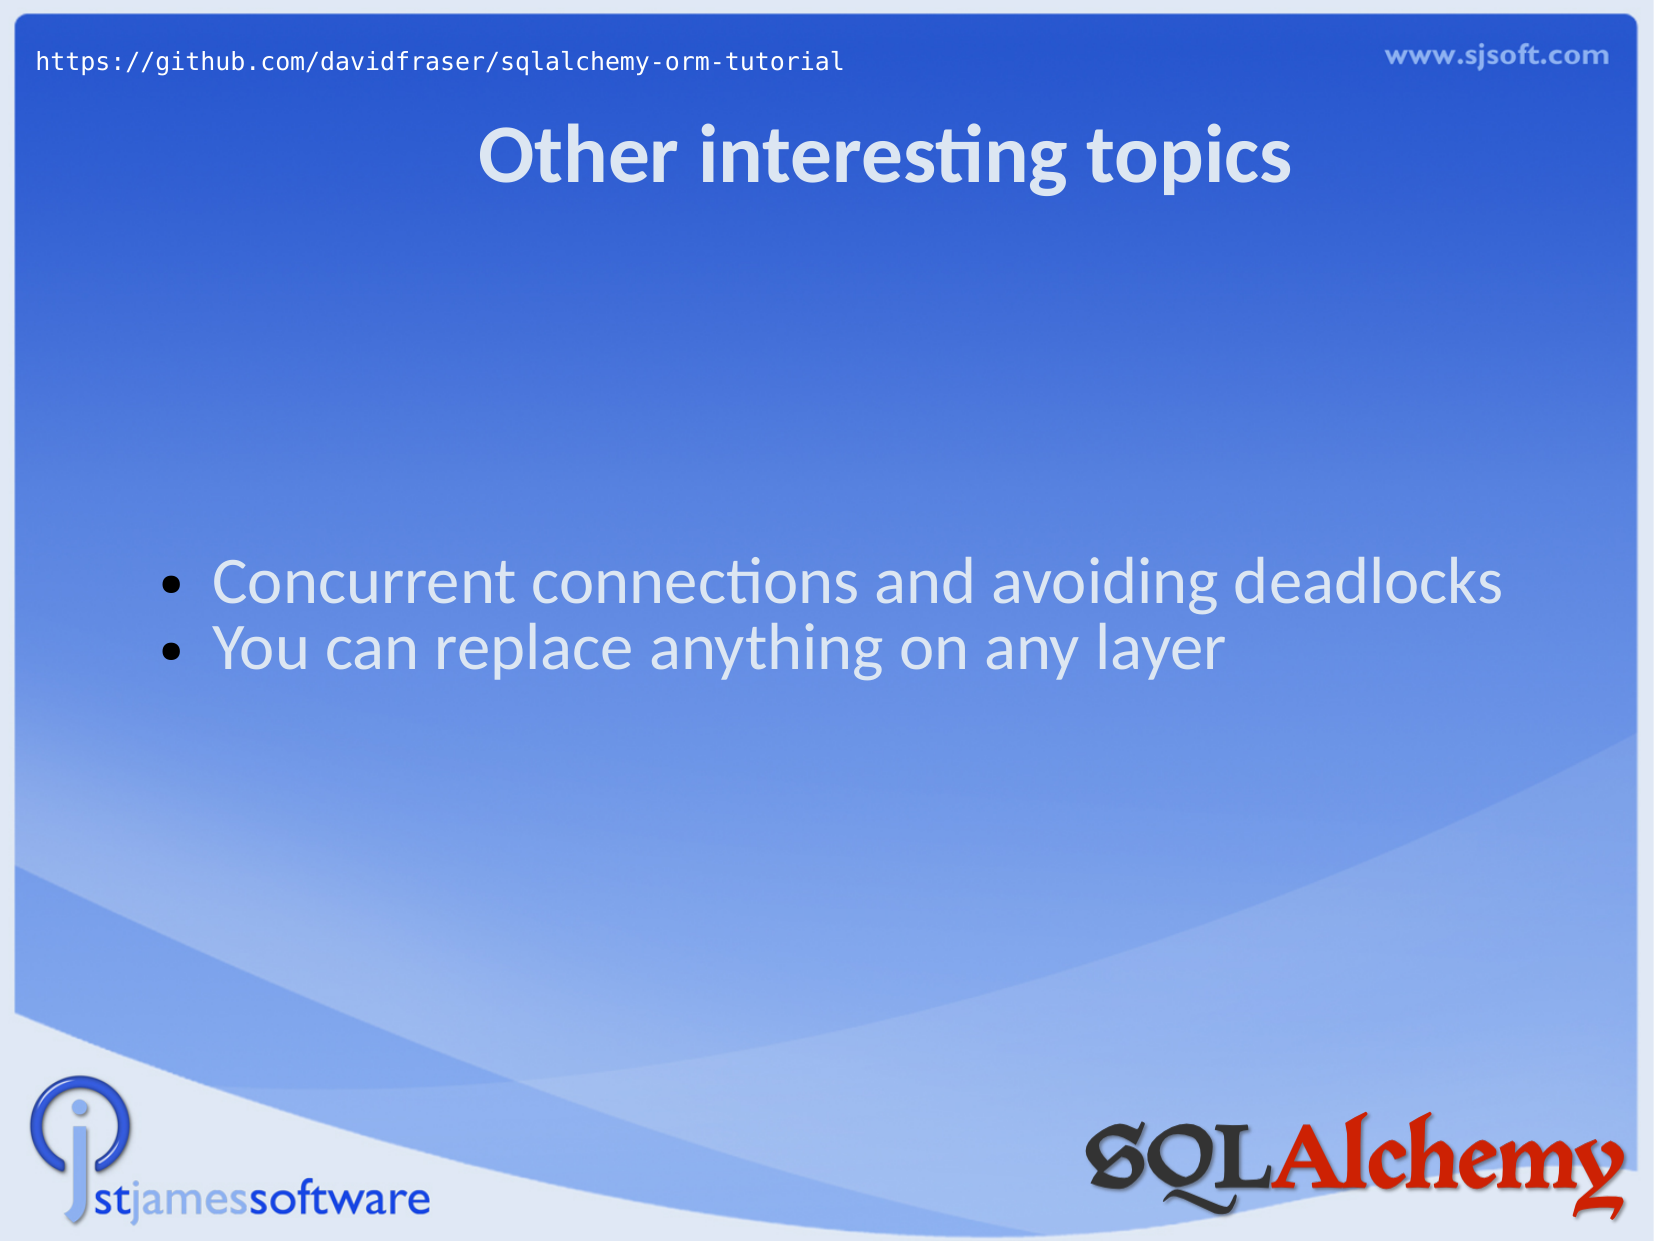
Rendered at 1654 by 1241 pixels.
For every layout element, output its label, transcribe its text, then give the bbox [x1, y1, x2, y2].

subtitle Concurrent connections and avoiding deadlocks You can replace anything on any layer [141, 538, 1630, 702]
picture [0, 0, 1654, 1241]
title Other interesting topics [141, 111, 1630, 213]
